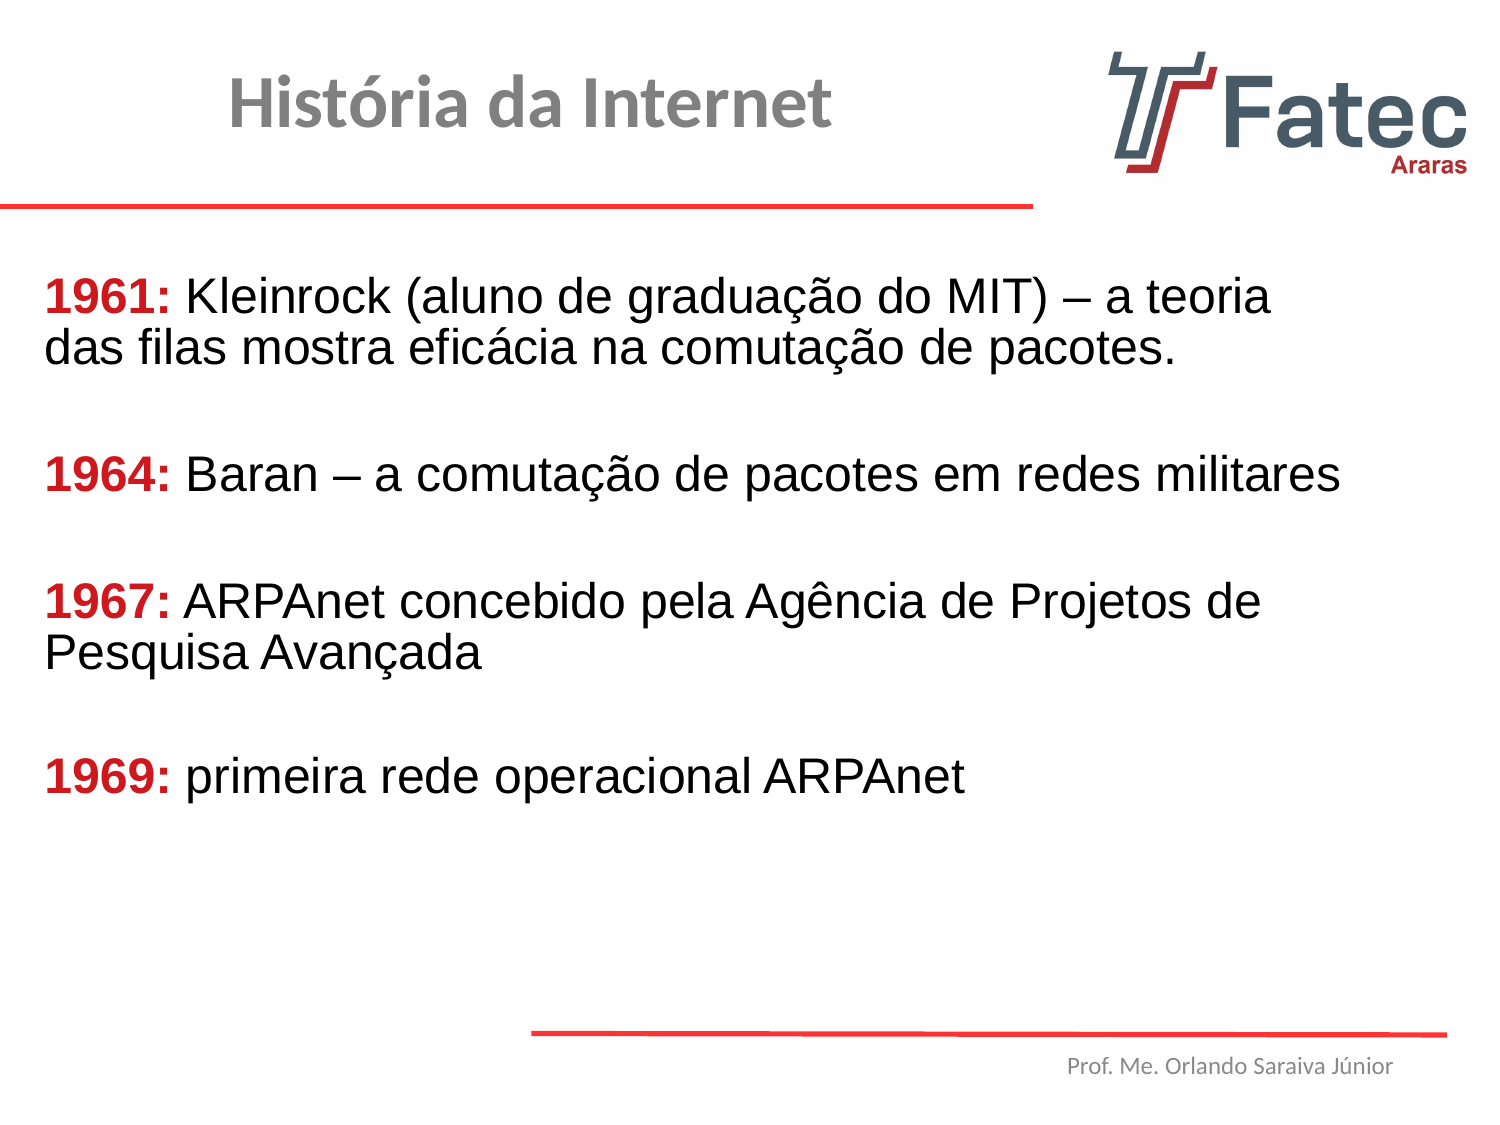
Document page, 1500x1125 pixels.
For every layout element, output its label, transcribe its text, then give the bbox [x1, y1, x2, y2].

picture [1100, 0, 1479, 237]
title História da Internet [0, 45, 1063, 233]
list 1961: Kleinrock (aluno de graduação do MIT) – a teoria das filas mostra eficácia na comutação de pacotes. 1964: Baran – a comutação de pacotes em redes militares 1967: ARPAnet concebido pela Agência de Projetos de Pesquisa Avançada 1969: primeira rede operacional ARPAnet [29, 265, 1359, 1004]
